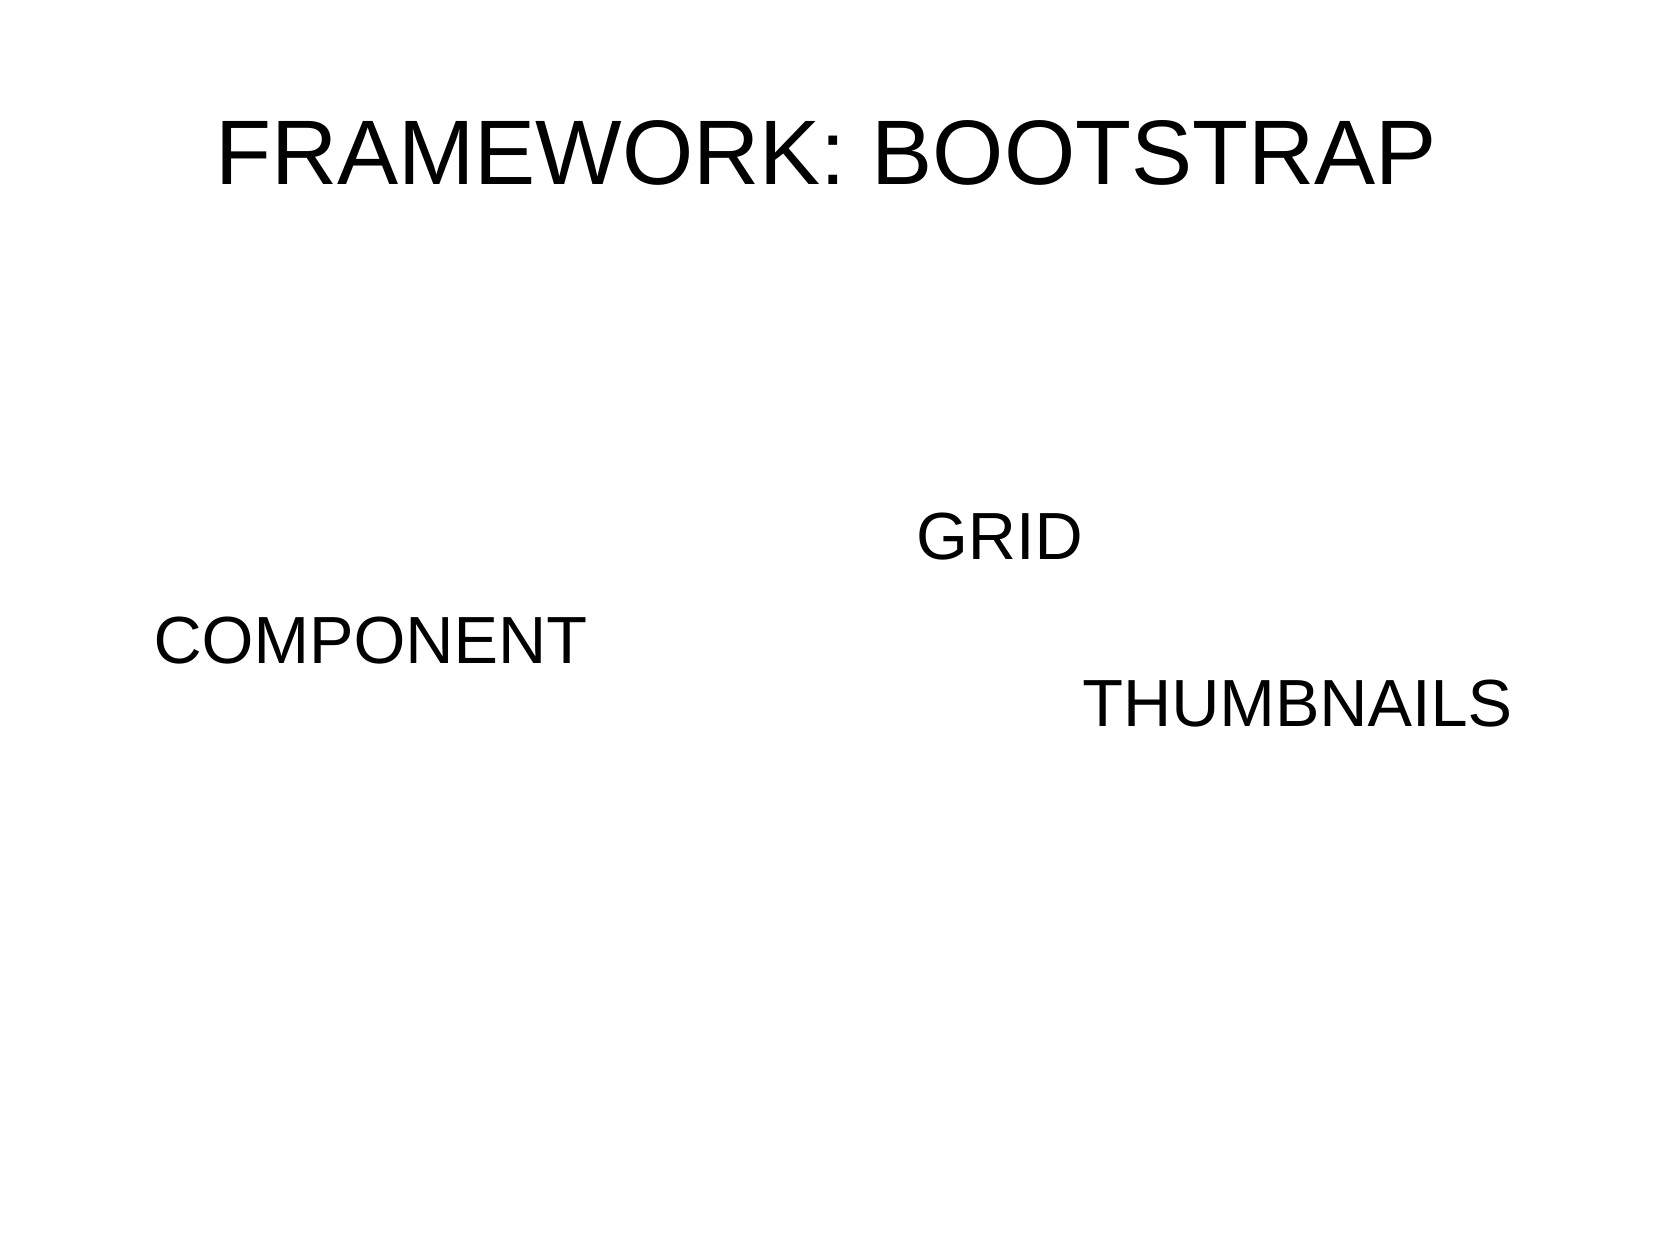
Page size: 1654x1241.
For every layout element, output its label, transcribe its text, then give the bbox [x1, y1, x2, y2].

title FRAMEWORK: BOOTSTRAP [82, 49, 1571, 257]
list GRID [845, 290, 1572, 634]
list THUMBNAILS [845, 665, 1572, 1009]
list COMPONENT [82, 290, 809, 1010]
